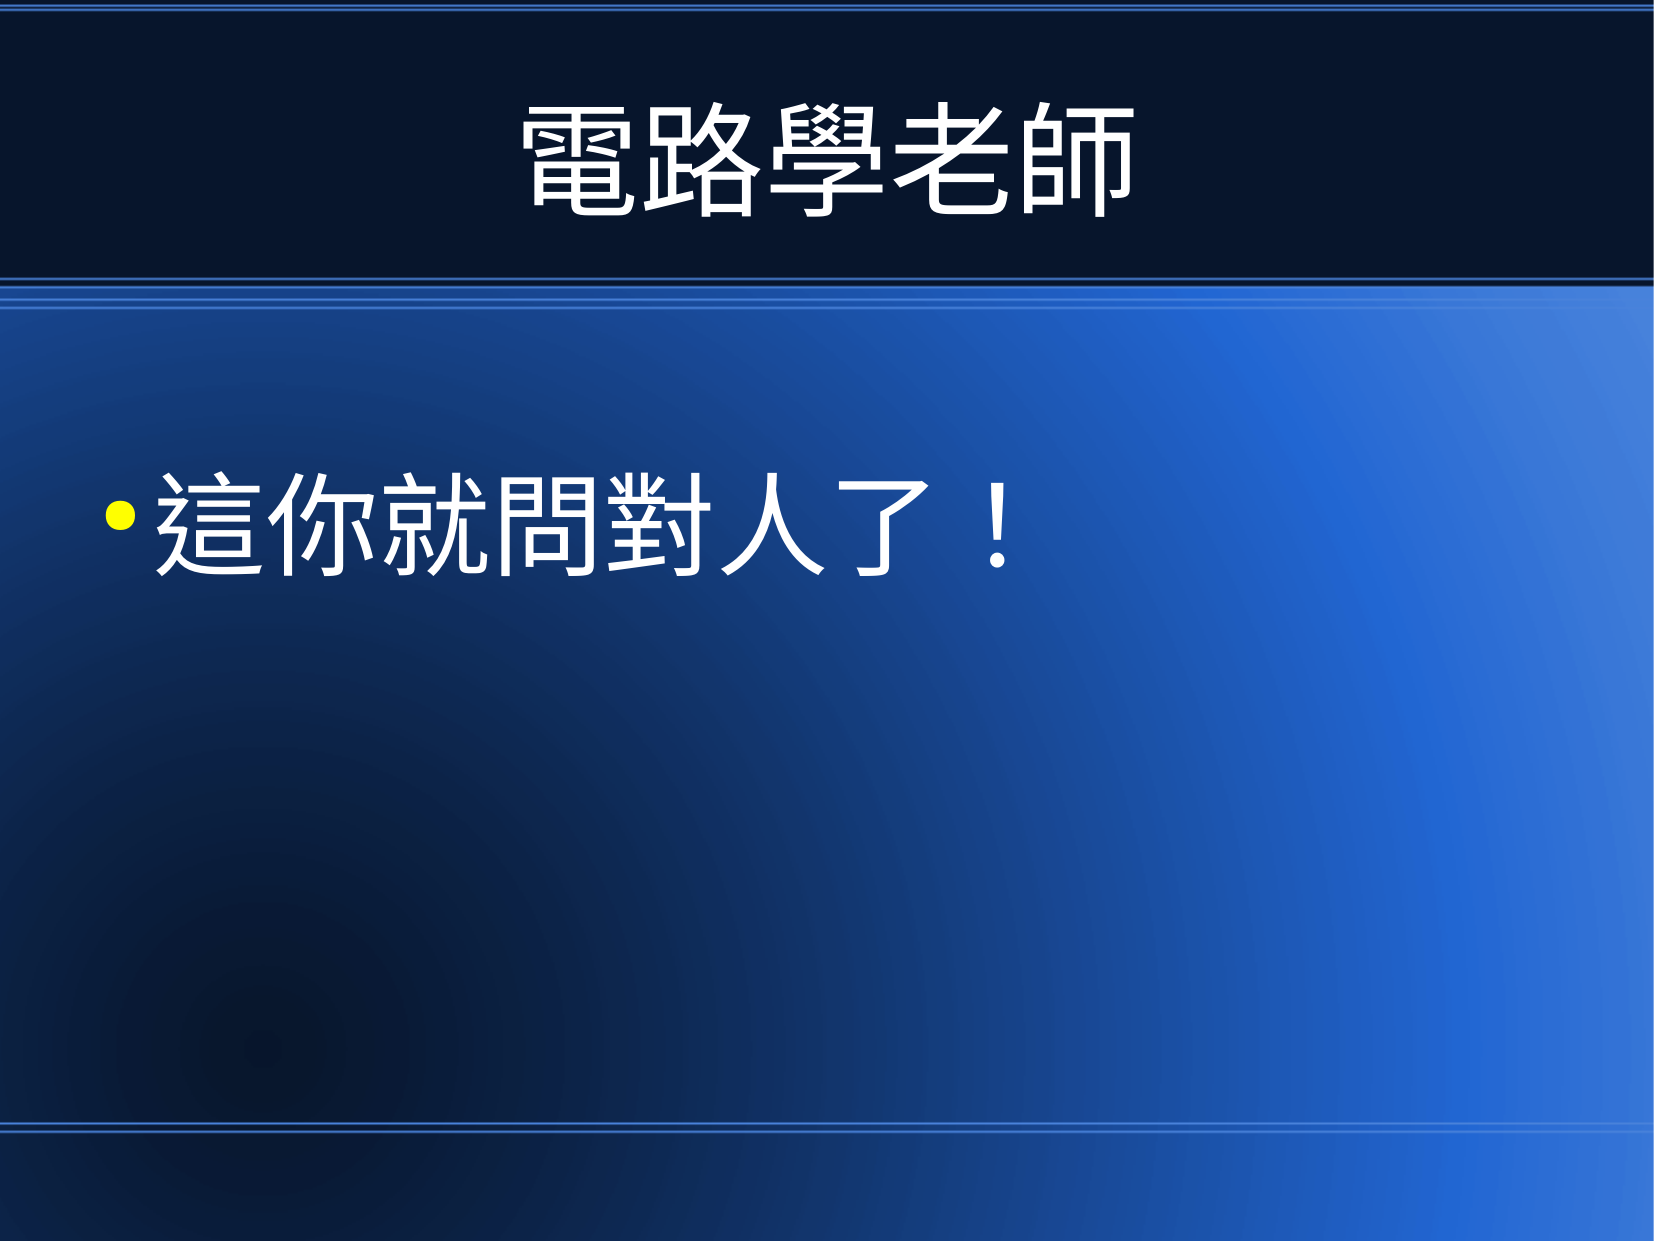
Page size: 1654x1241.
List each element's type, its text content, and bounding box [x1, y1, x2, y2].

picture [0, 0, 1654, 1241]
list 這你就問對人了！ [82, 355, 1571, 1241]
title 電路學老師 [82, 49, 1571, 257]
